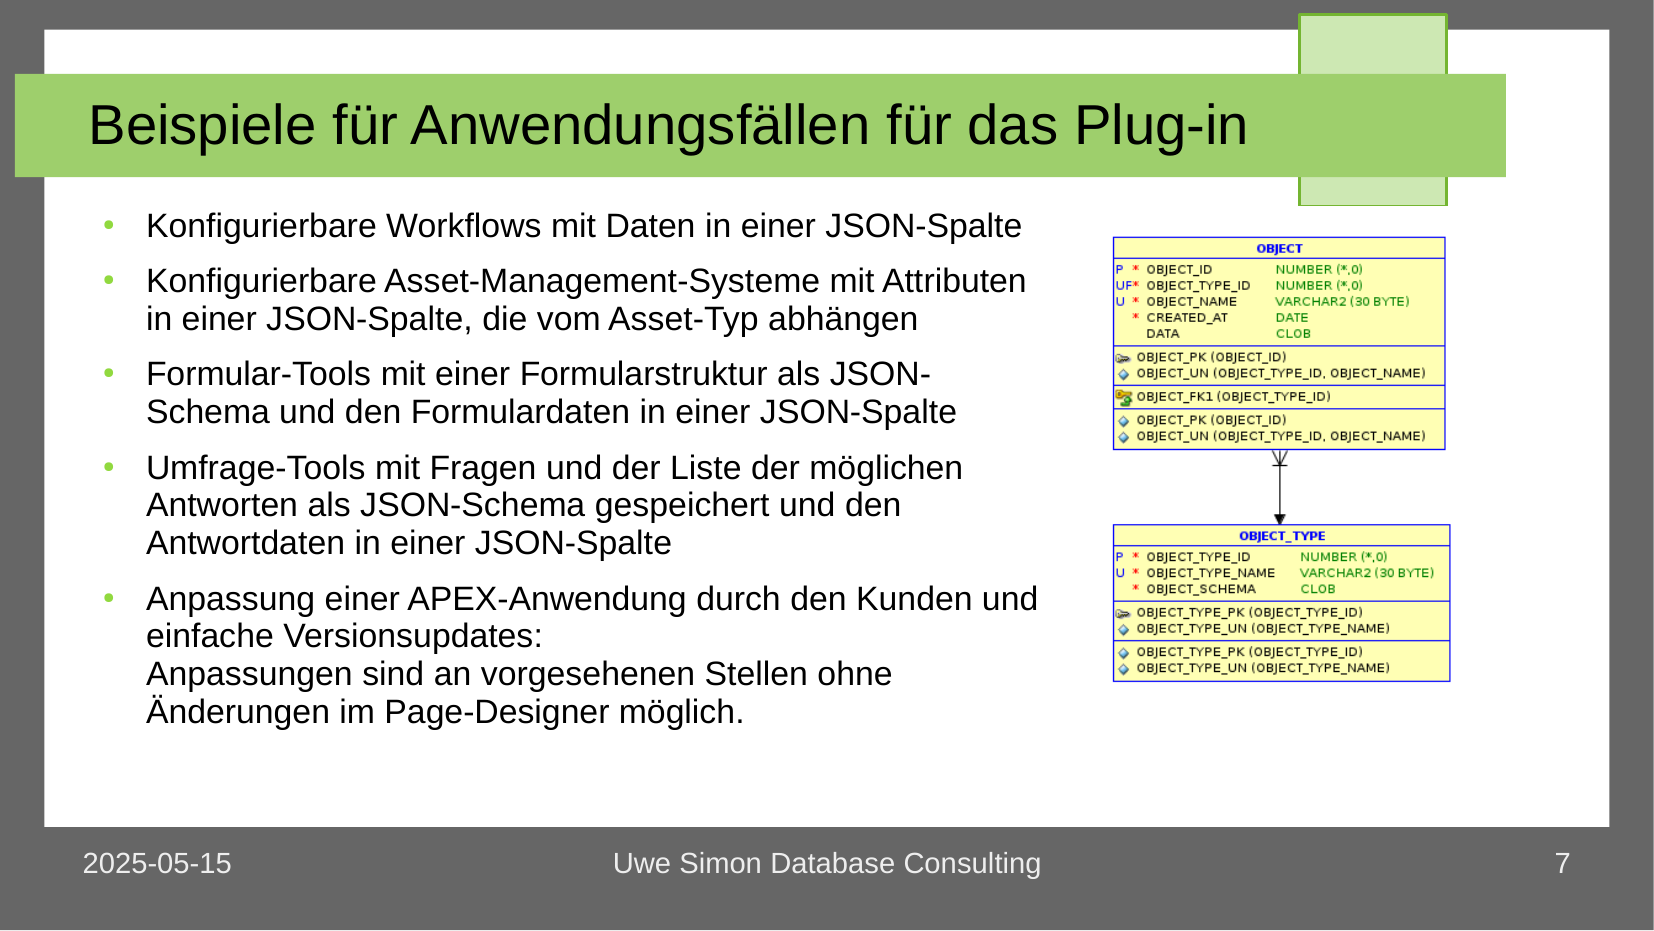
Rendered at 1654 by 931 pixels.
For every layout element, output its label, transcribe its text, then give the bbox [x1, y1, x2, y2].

list Konfigurierbare Workflows mit Daten in einer JSON-Spalte Konfigurierbare Asset-Management-Systeme mit Attributen in einer JSON-Spalte, die vom Asset-Typ abhängen Formular-Tools mit einer Formularstruktur als JSON-Schema und den Formulardaten in einer JSON-Spalte Umfrage-Tools mit Fragen und der Liste der möglichen Antworten als JSON-Schema gespeichert und den Antwortdaten in einer JSON-Spalte Anpassung einer APEX-Anwendung durch den Kunden und einfache Versionsupdates: Anpassungen sind an vorgesehenen Stellen ohne Änderungen im Page-Designer möglich. [88, 206, 1055, 739]
picture [1081, 206, 1564, 745]
title Beispiele für Anwendungsfällen für das Plug-in [88, 73, 1506, 178]
